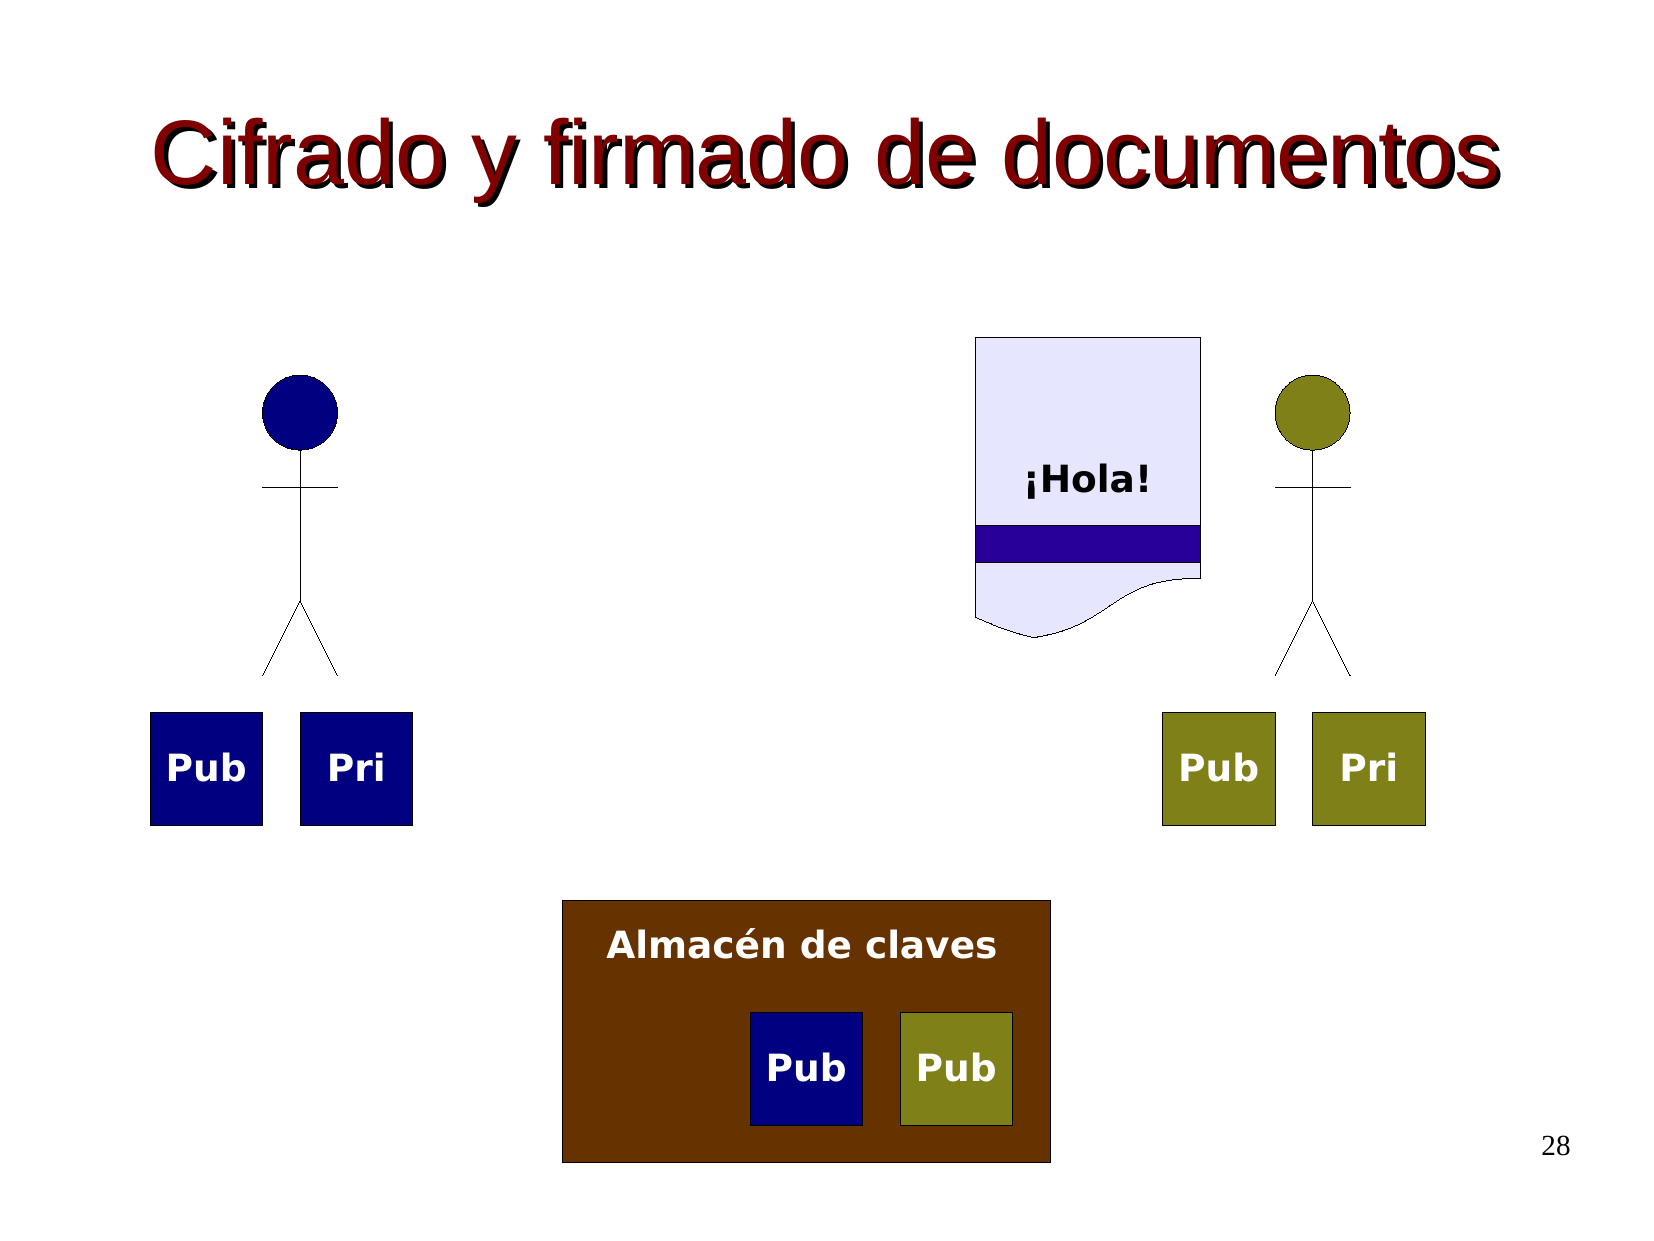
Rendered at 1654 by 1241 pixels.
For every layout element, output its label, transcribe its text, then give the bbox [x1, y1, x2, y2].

text_box ¡Hola! [975, 337, 1201, 525]
text_box Pub [1162, 712, 1276, 826]
text_box [1275, 375, 1351, 451]
title Cifrado y firmado de documentos [82, 56, 1571, 250]
text_box Pub [150, 712, 263, 826]
text_box ¡Hola! [975, 563, 1201, 638]
text_box Pri [1312, 712, 1426, 826]
text_box [562, 900, 1051, 1163]
text_box [262, 375, 338, 451]
text_box [975, 525, 1201, 563]
text_box Almacén de claves [591, 916, 1013, 976]
text_box Pub [900, 1012, 1013, 1126]
text_box Pri [300, 712, 413, 826]
text_box Pub [750, 1012, 863, 1126]
